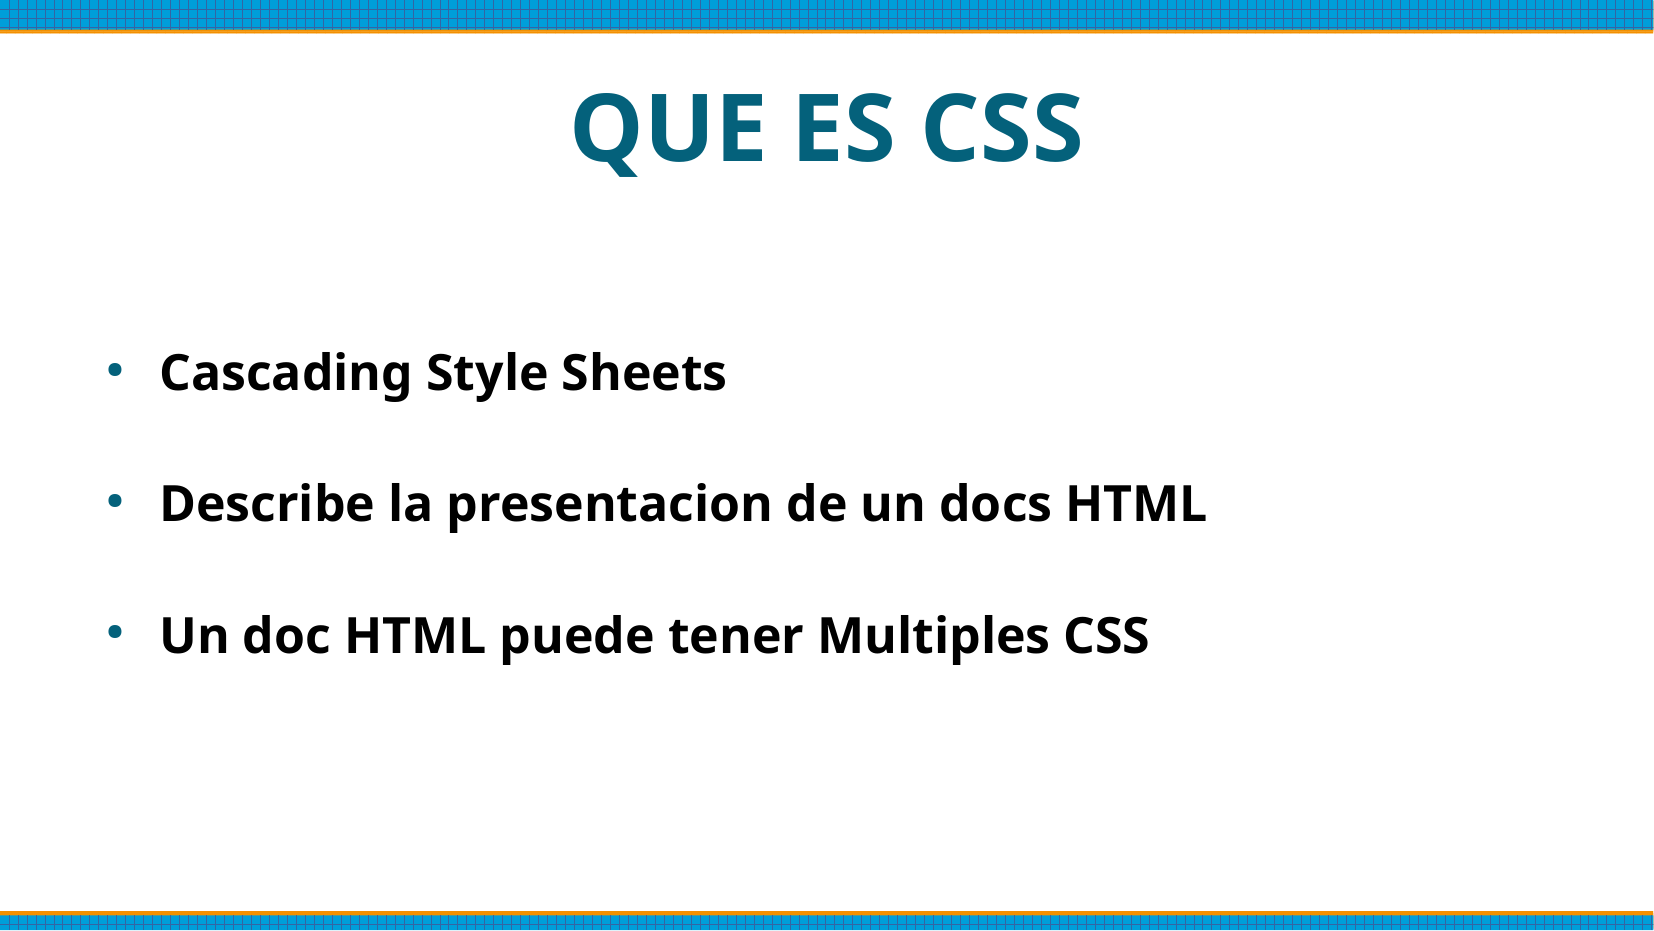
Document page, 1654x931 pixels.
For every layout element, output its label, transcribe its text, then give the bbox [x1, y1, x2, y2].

list Cascading Style Sheets Describe la presentacion de un docs HTML Un doc HTML puede tener Multiples CSS [88, 336, 1565, 780]
title QUE ES CSS [88, 44, 1565, 207]
